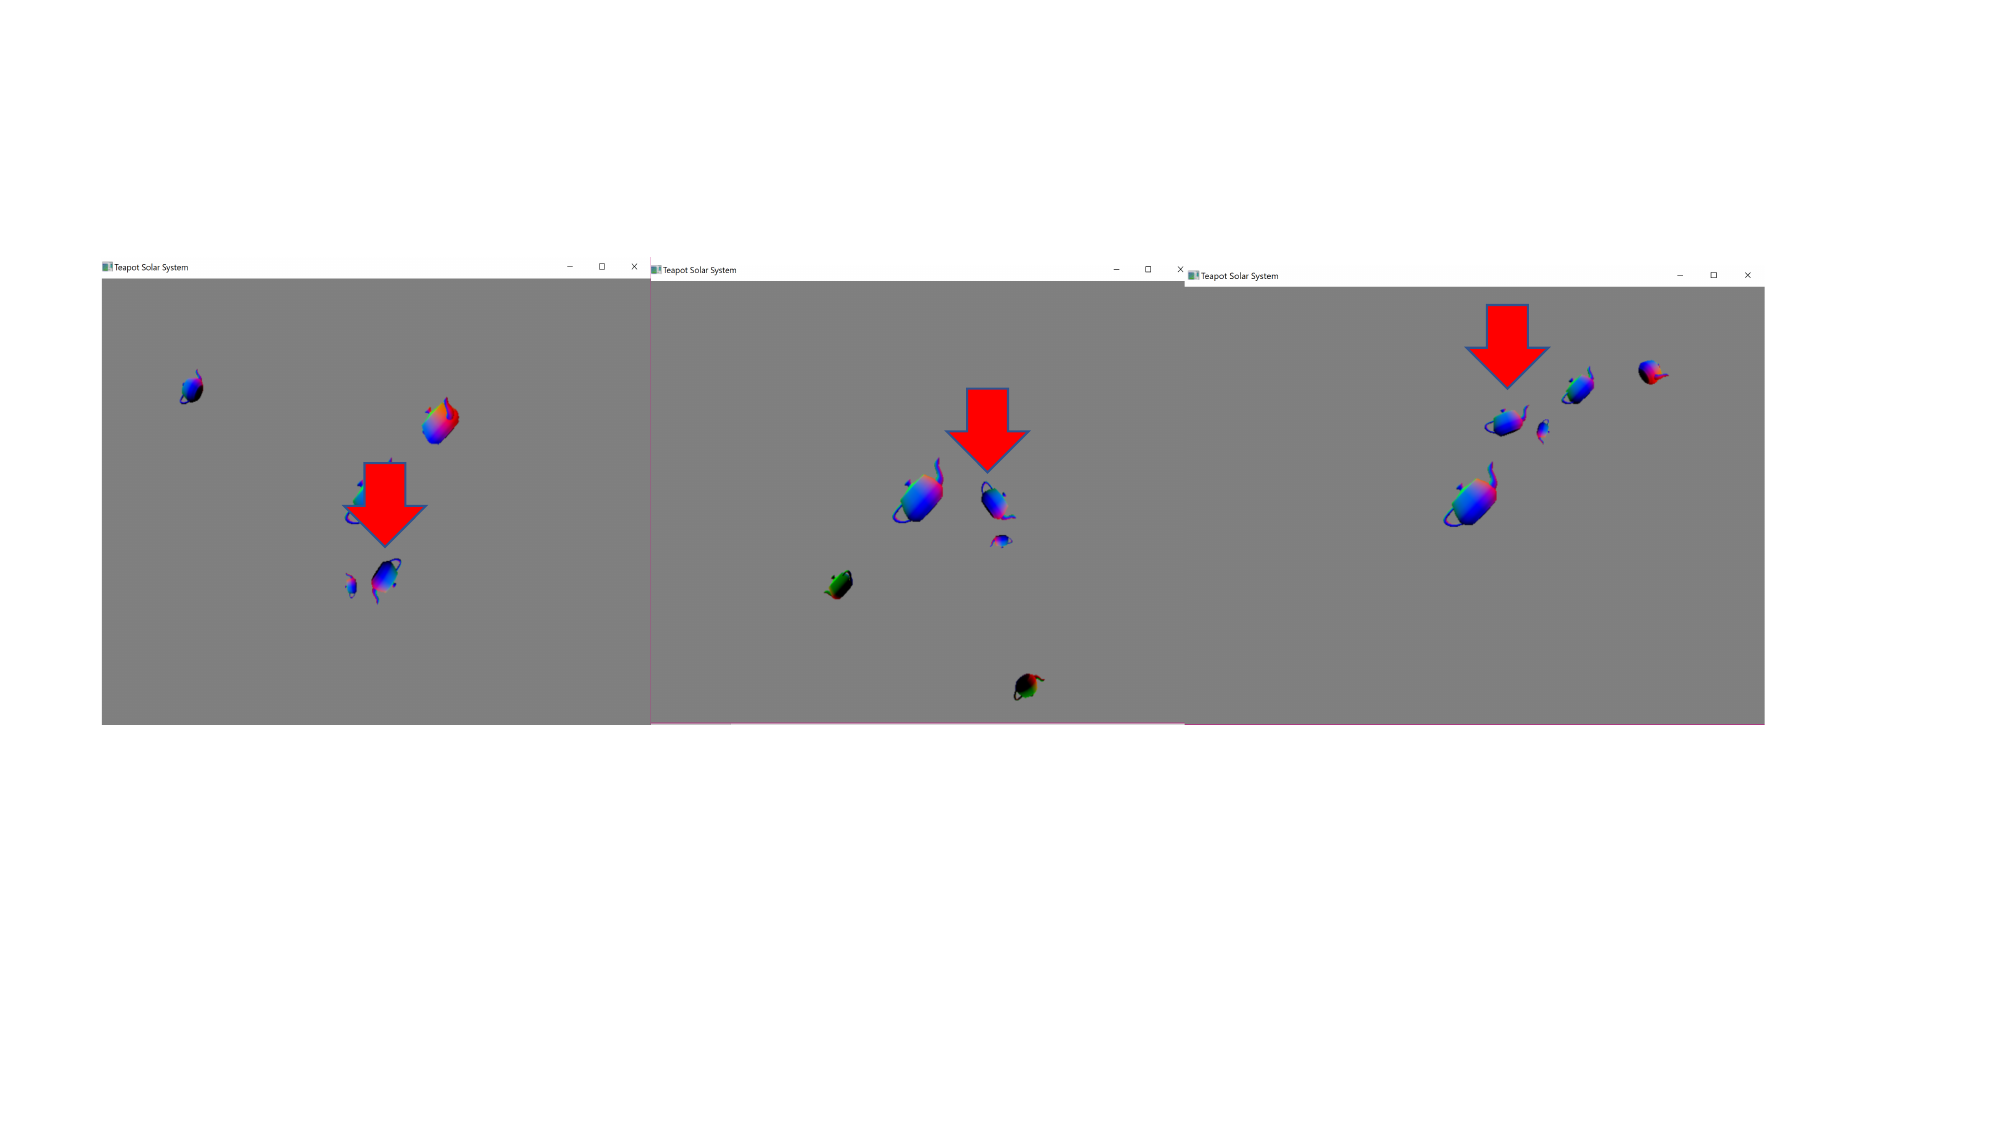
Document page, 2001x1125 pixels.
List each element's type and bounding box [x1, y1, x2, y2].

picture [101, 257, 1765, 725]
text_box [946, 388, 1029, 473]
text_box [1466, 305, 1549, 389]
text_box [344, 463, 426, 547]
